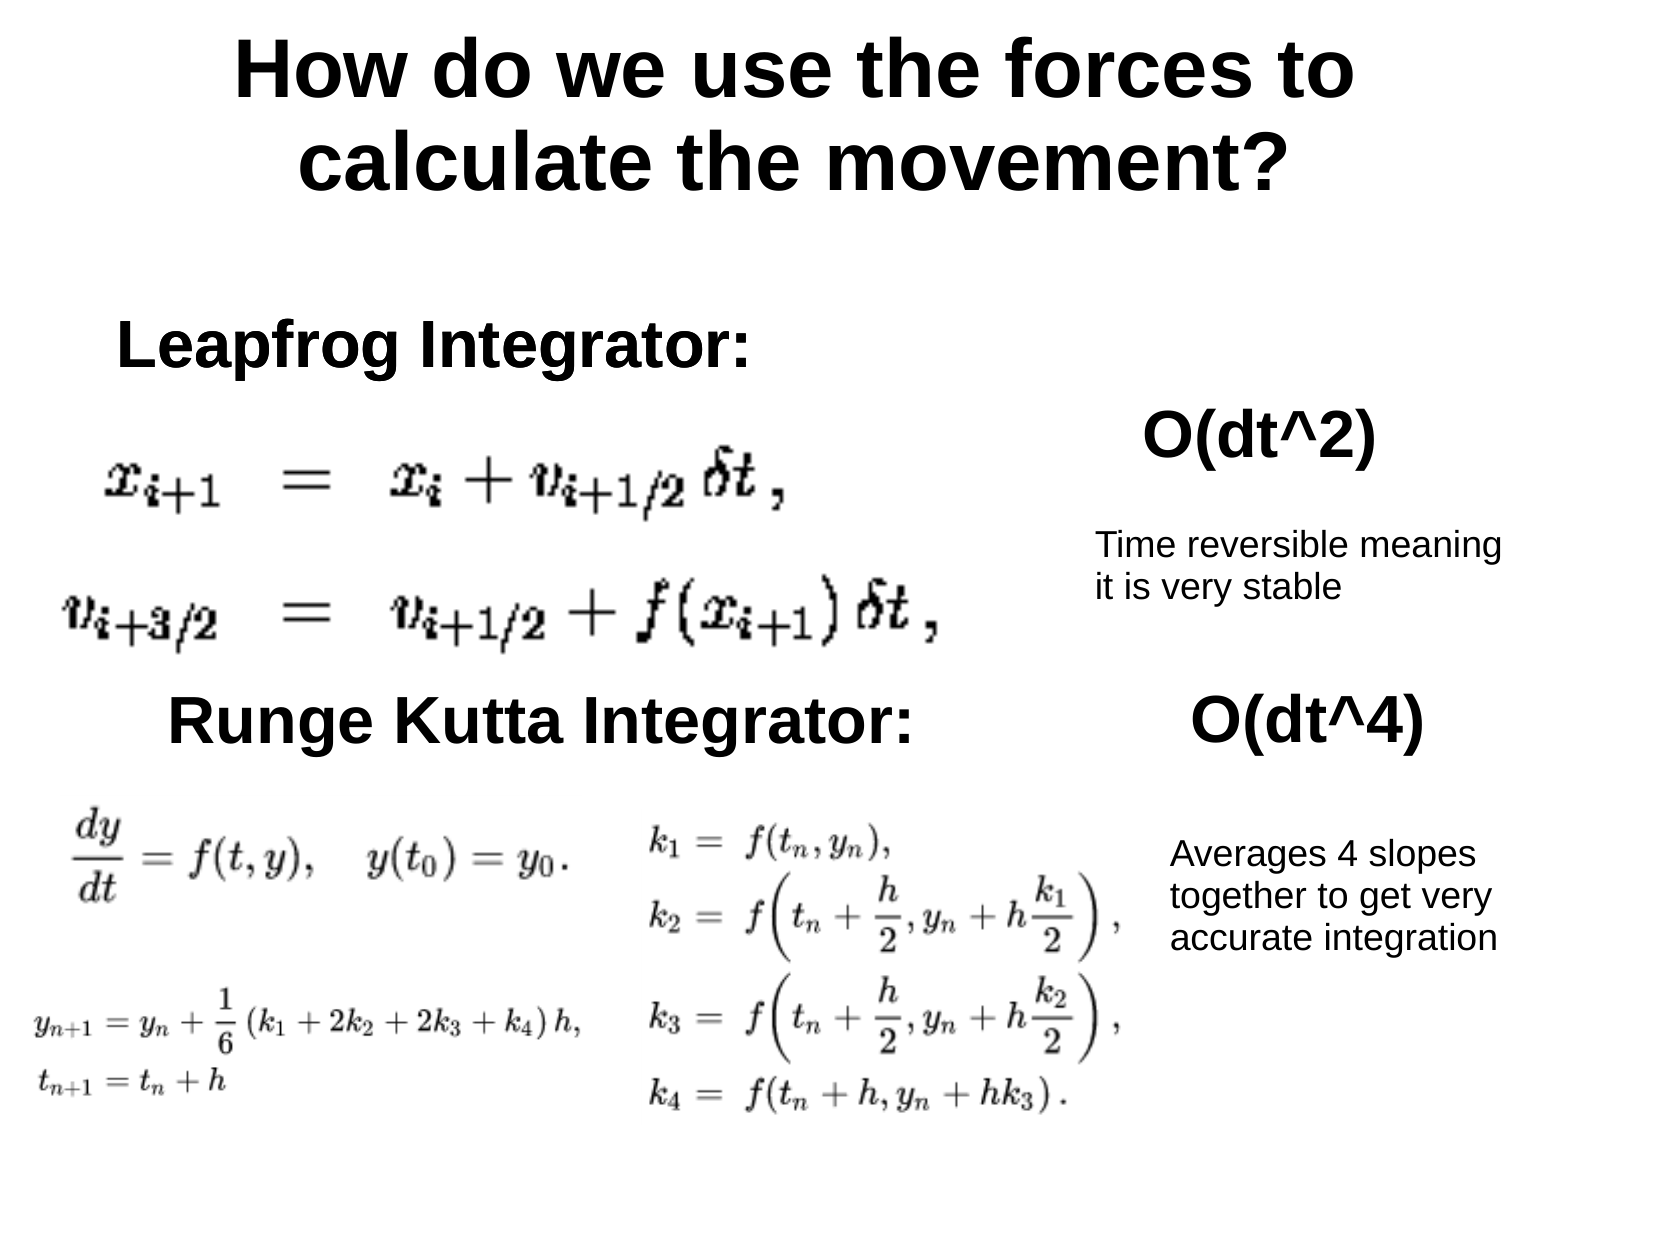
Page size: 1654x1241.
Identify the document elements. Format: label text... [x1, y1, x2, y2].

text_box Averages 4 slopes together to get very accurate integration [1155, 825, 1606, 966]
picture [60, 794, 582, 931]
text_box Leapfrog Integrator: [90, 300, 781, 390]
picture [640, 809, 1141, 1126]
text_box O(dt^4) [963, 675, 1654, 781]
text_box How do we use the forces to calculate the movement? [195, 15, 1396, 216]
text_box Time reversible meaning it is very stable [1080, 516, 1531, 616]
text_box O(dt^2) [915, 390, 1606, 496]
text_box Runge Kutta Integrator: [75, 675, 963, 766]
picture [29, 971, 596, 1111]
picture [60, 404, 977, 669]
